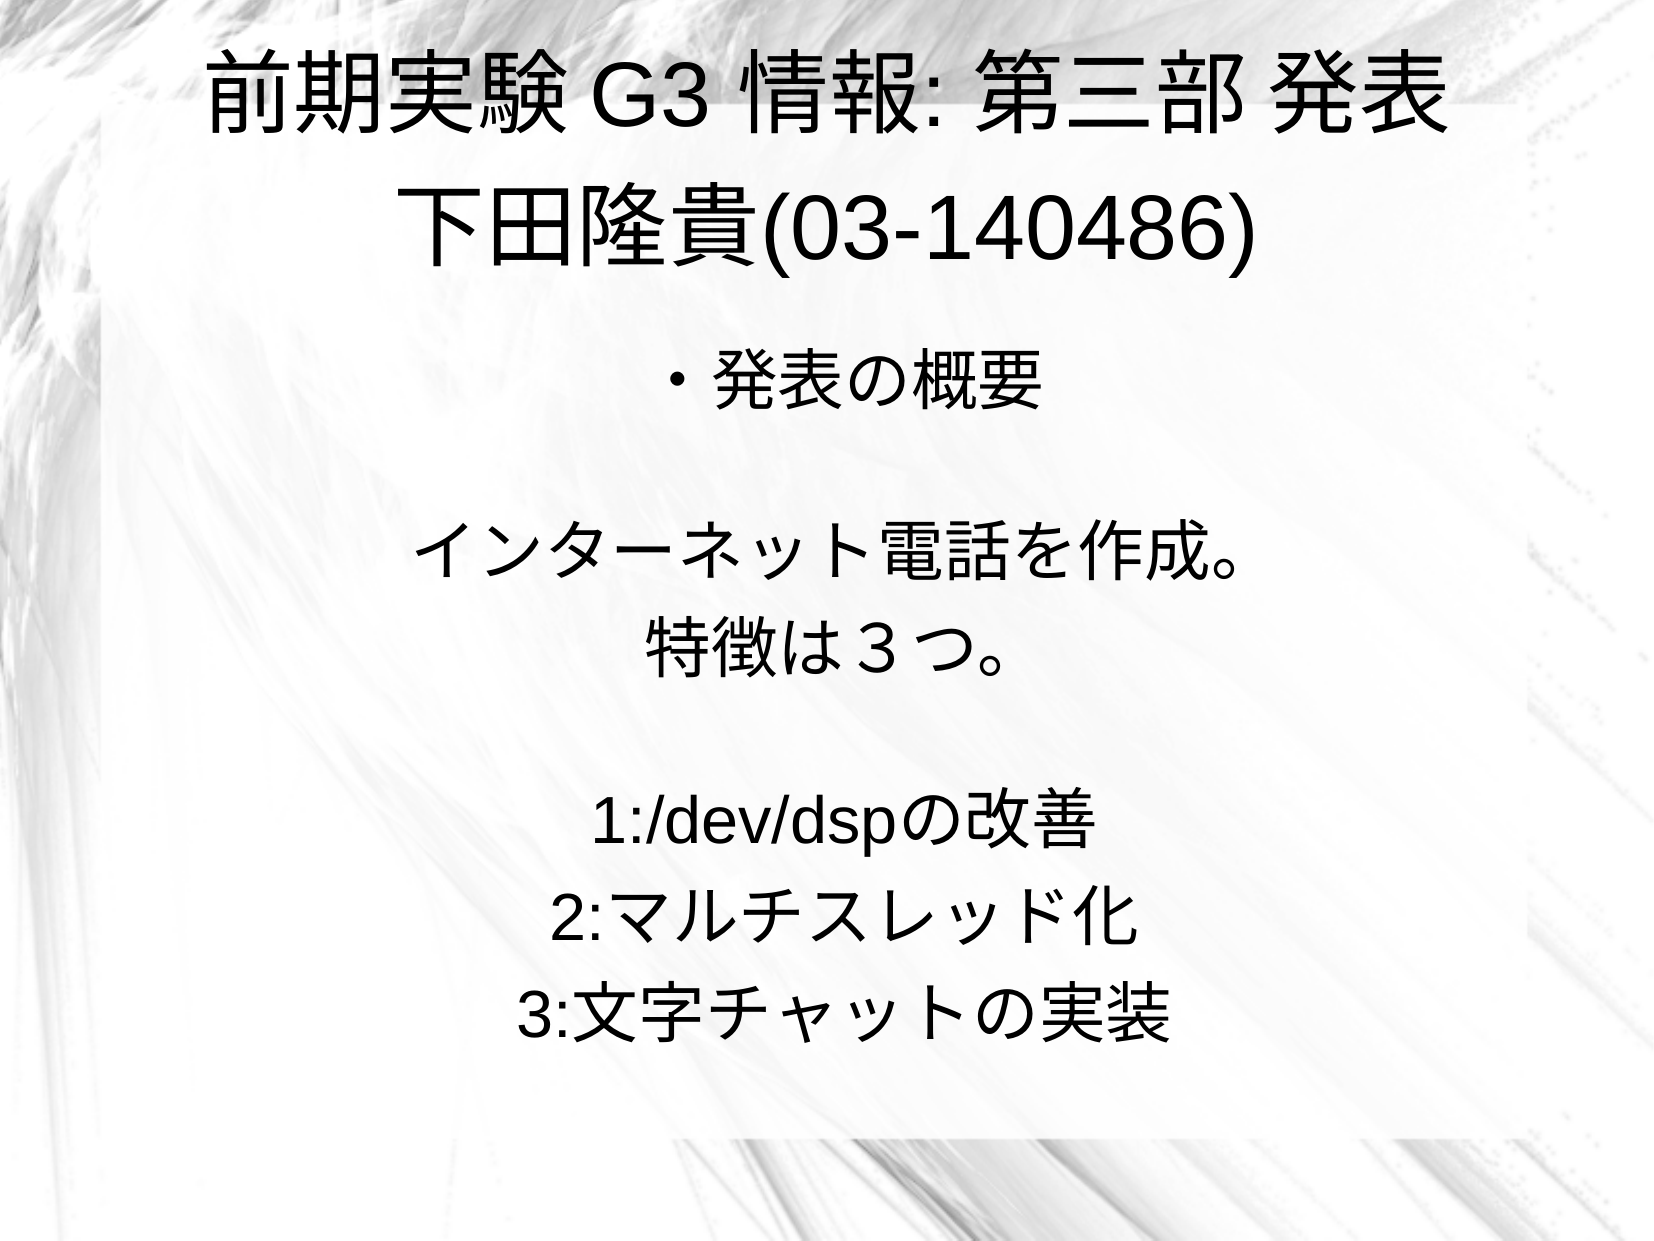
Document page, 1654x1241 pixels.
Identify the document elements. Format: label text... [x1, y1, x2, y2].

title 前期実験 G3 情報: 第三部 発表 下田隆貴(03-140486) [82, 49, 1571, 257]
subtitle ・発表の概要 インターネット電話を作成。 特徴は３つ。 1:/dev/dspの改善 2:マルチスレッド化 3:文字チャットの実装 [118, 331, 1571, 1052]
picture [0, 0, 1654, 1241]
